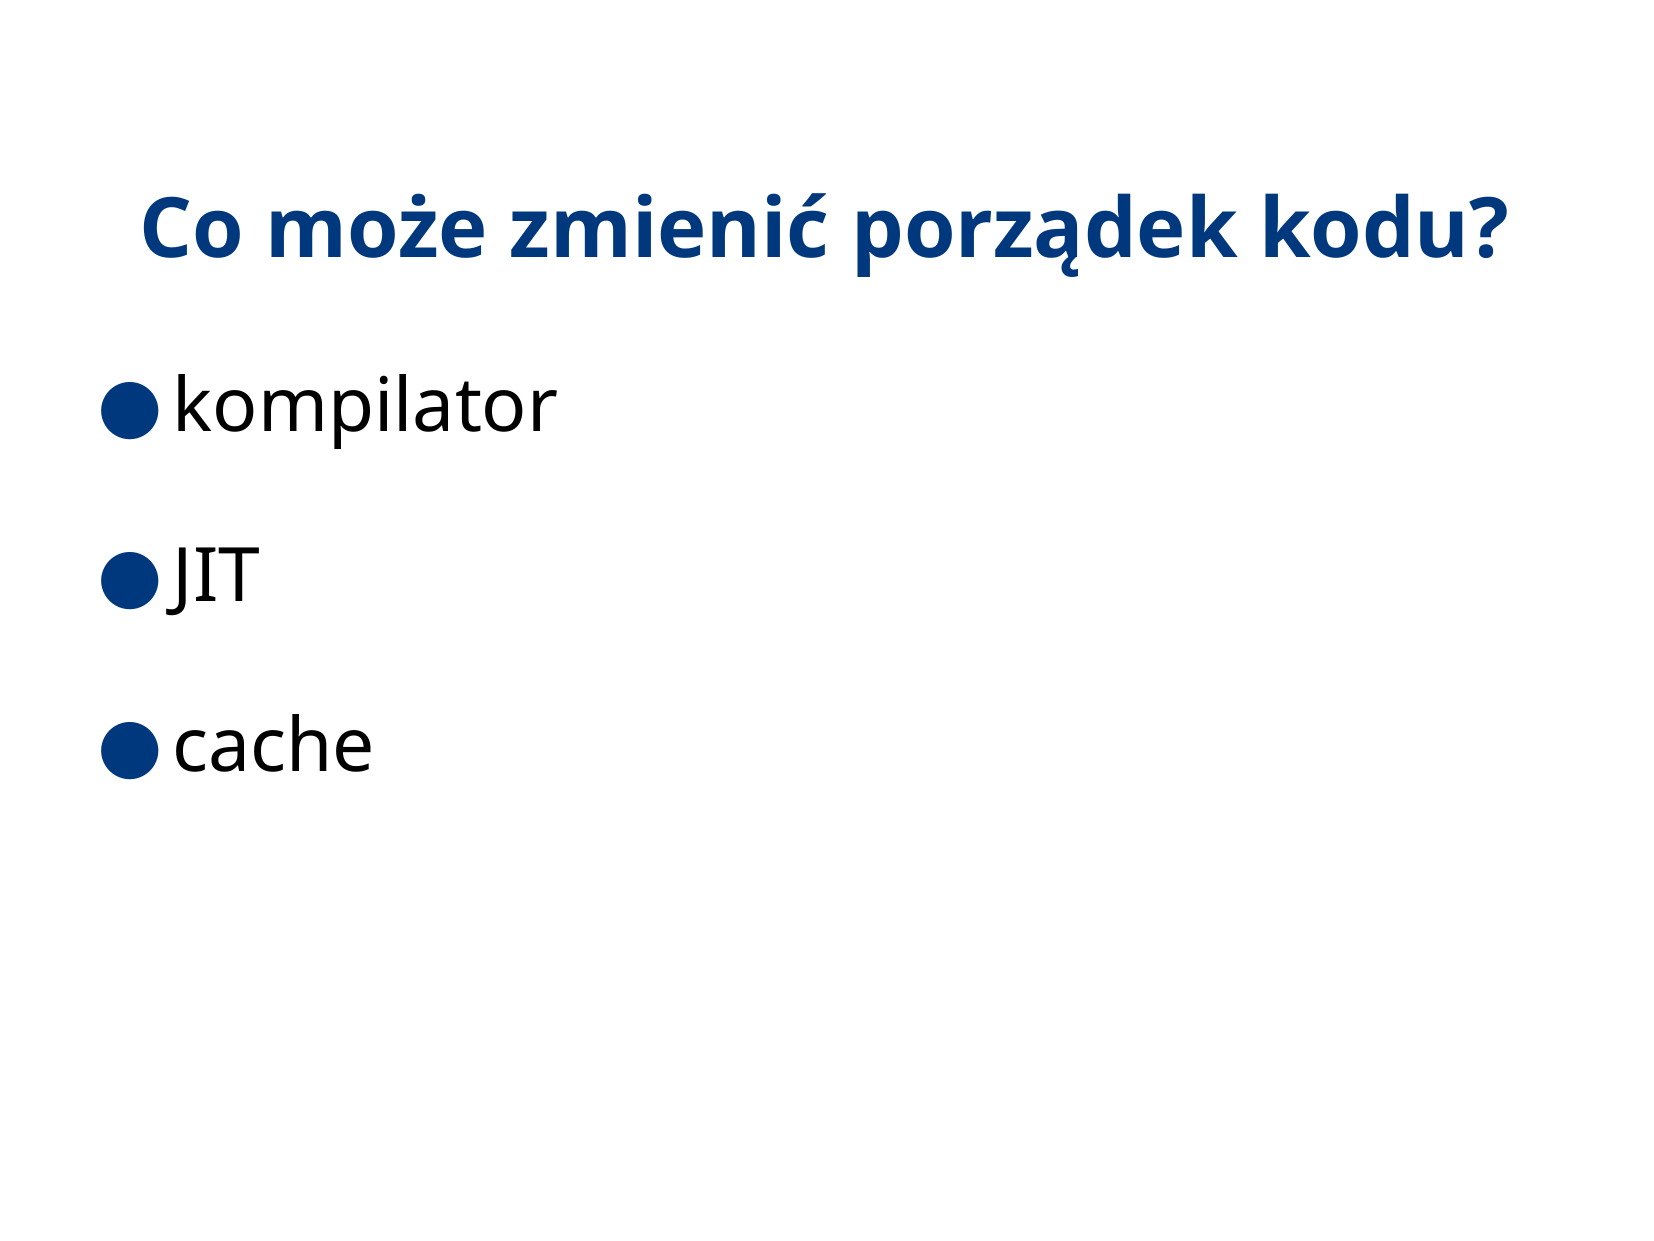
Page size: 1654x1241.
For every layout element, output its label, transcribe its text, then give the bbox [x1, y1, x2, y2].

title Co może zmienić porządek kodu? [82, 49, 1608, 290]
list kompilator JIT cache [82, 341, 1571, 1217]
